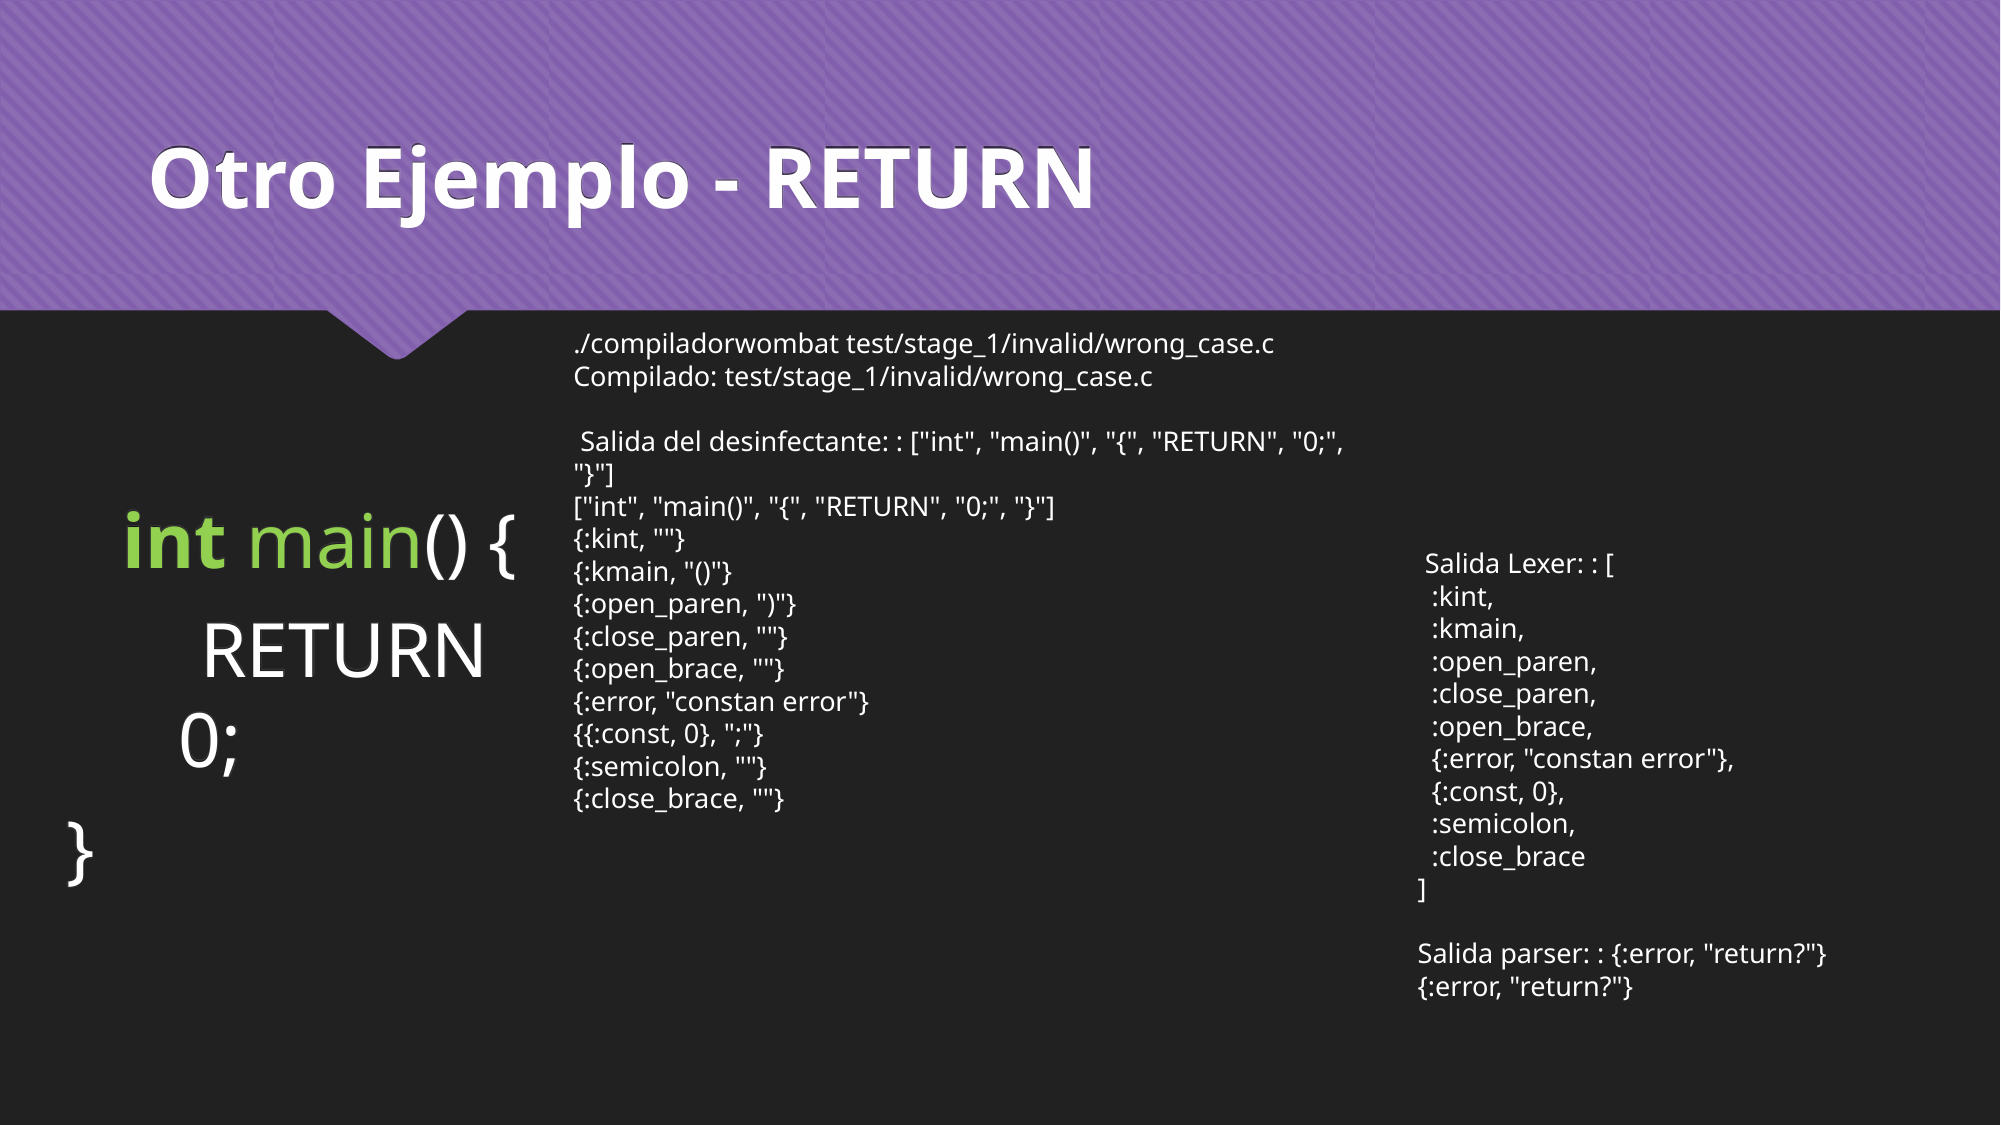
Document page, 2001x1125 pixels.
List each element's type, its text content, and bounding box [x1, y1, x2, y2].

text_box ./compiladorwombat test/stage_1/invalid/wrong_case.c Compilado: test/stage_1/invalid/wrong_case.c Salida del desinfectante: : ["int", "main()", "{", "RETURN", "0;", "}"] ["int", "main()", "{", "RETURN", "0;", "}"] {:kint, ""} {:kmain, "()"} {:open_paren, ")"} {:close_paren, ""} {:open_brace, ""} {:error, "constan error"} {{:const, 0}, ";"} {:semicolon, ""} {:close_brace, ""} [558, 319, 1403, 855]
title Otro Ejemplo - RETURN [132, 73, 1868, 233]
picture [1, 1, 1999, 357]
list int main() { RETURN 0; } [50, 393, 548, 991]
text_box Salida Lexer: : [ :kint, :kmain, :open_paren, :close_paren, :open_brace, {:error, "constan error"}, {:const, 0}, :semicolon, :close_brace ] Salida parser: : {:error, "return?"} {:error, "return?"} [1402, 506, 1853, 1075]
